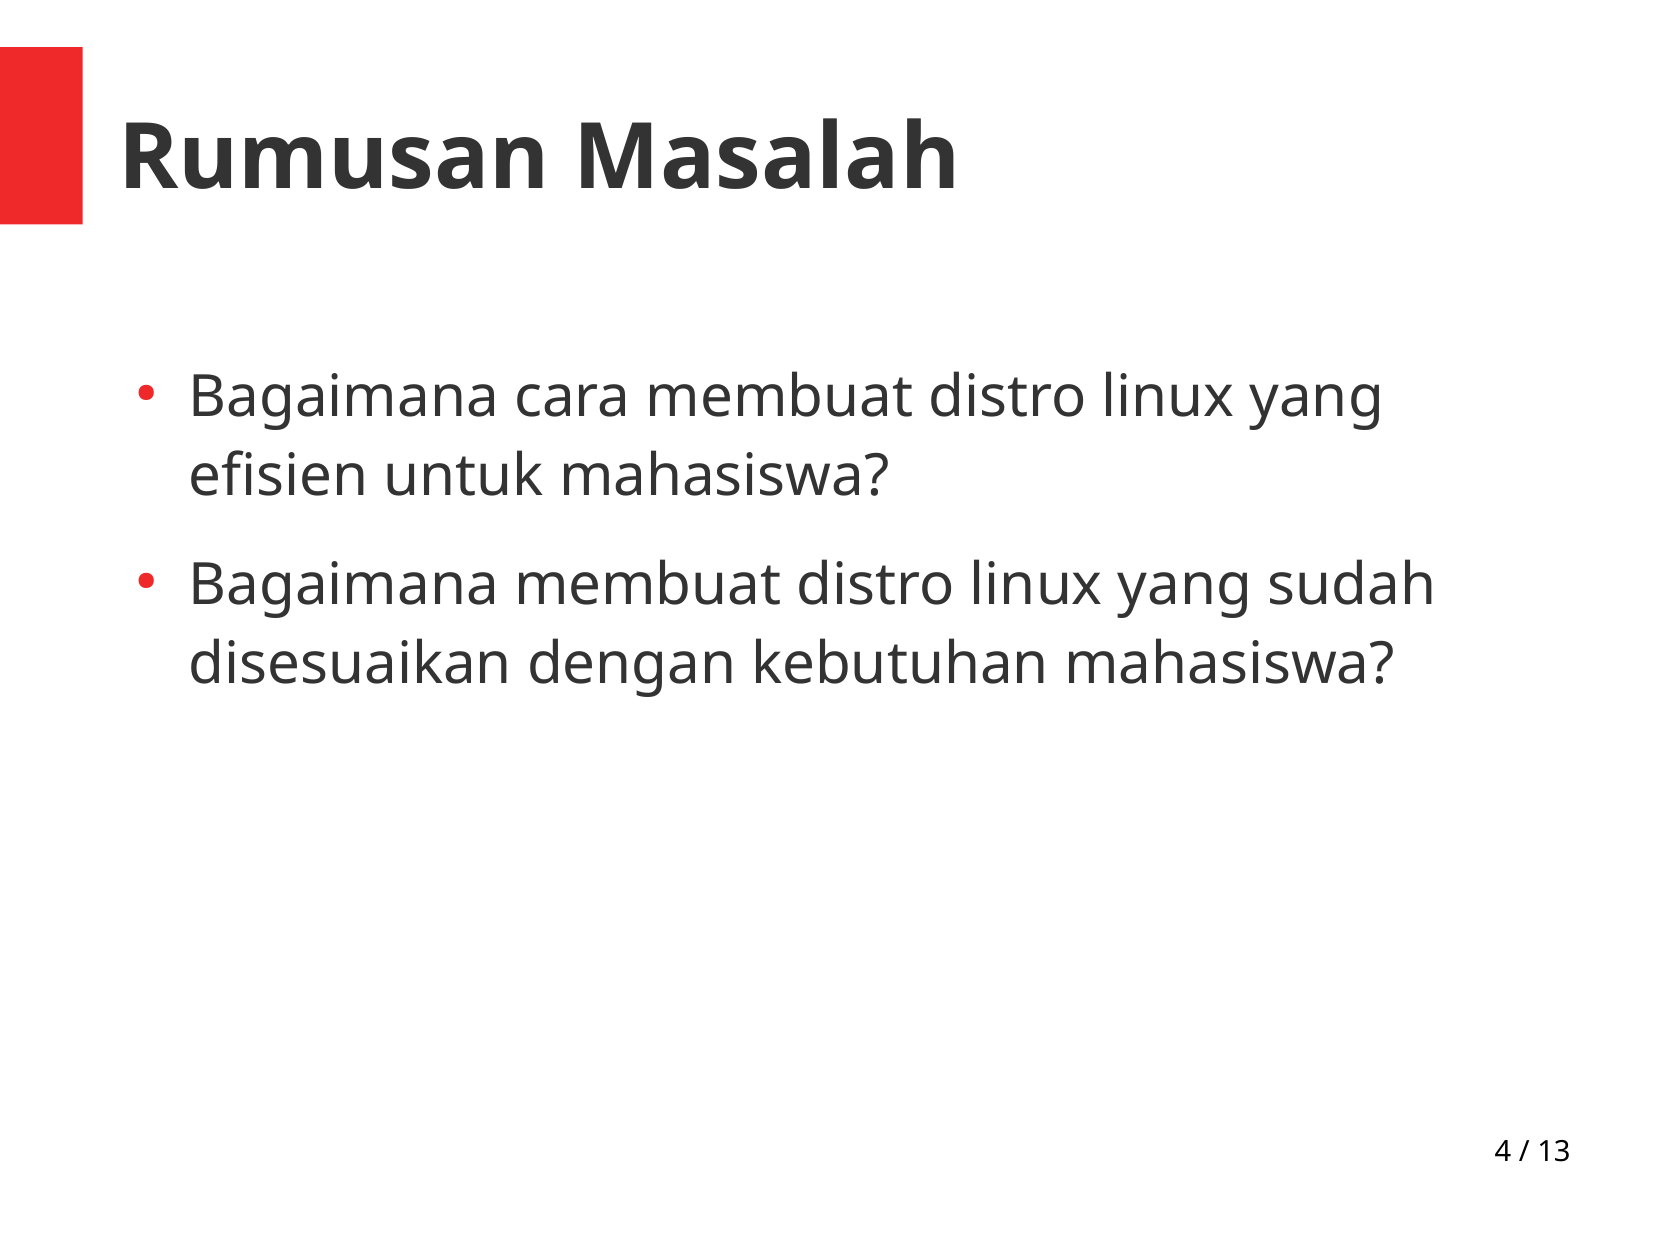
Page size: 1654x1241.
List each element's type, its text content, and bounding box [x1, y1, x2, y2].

title Rumusan Masalah [118, 49, 1571, 257]
list Bagaimana cara membuat distro linux yang efisien untuk mahasiswa? Bagaimana membuat distro linux yang sudah disesuaikan dengan kebutuhan mahasiswa? [118, 354, 1536, 1074]
